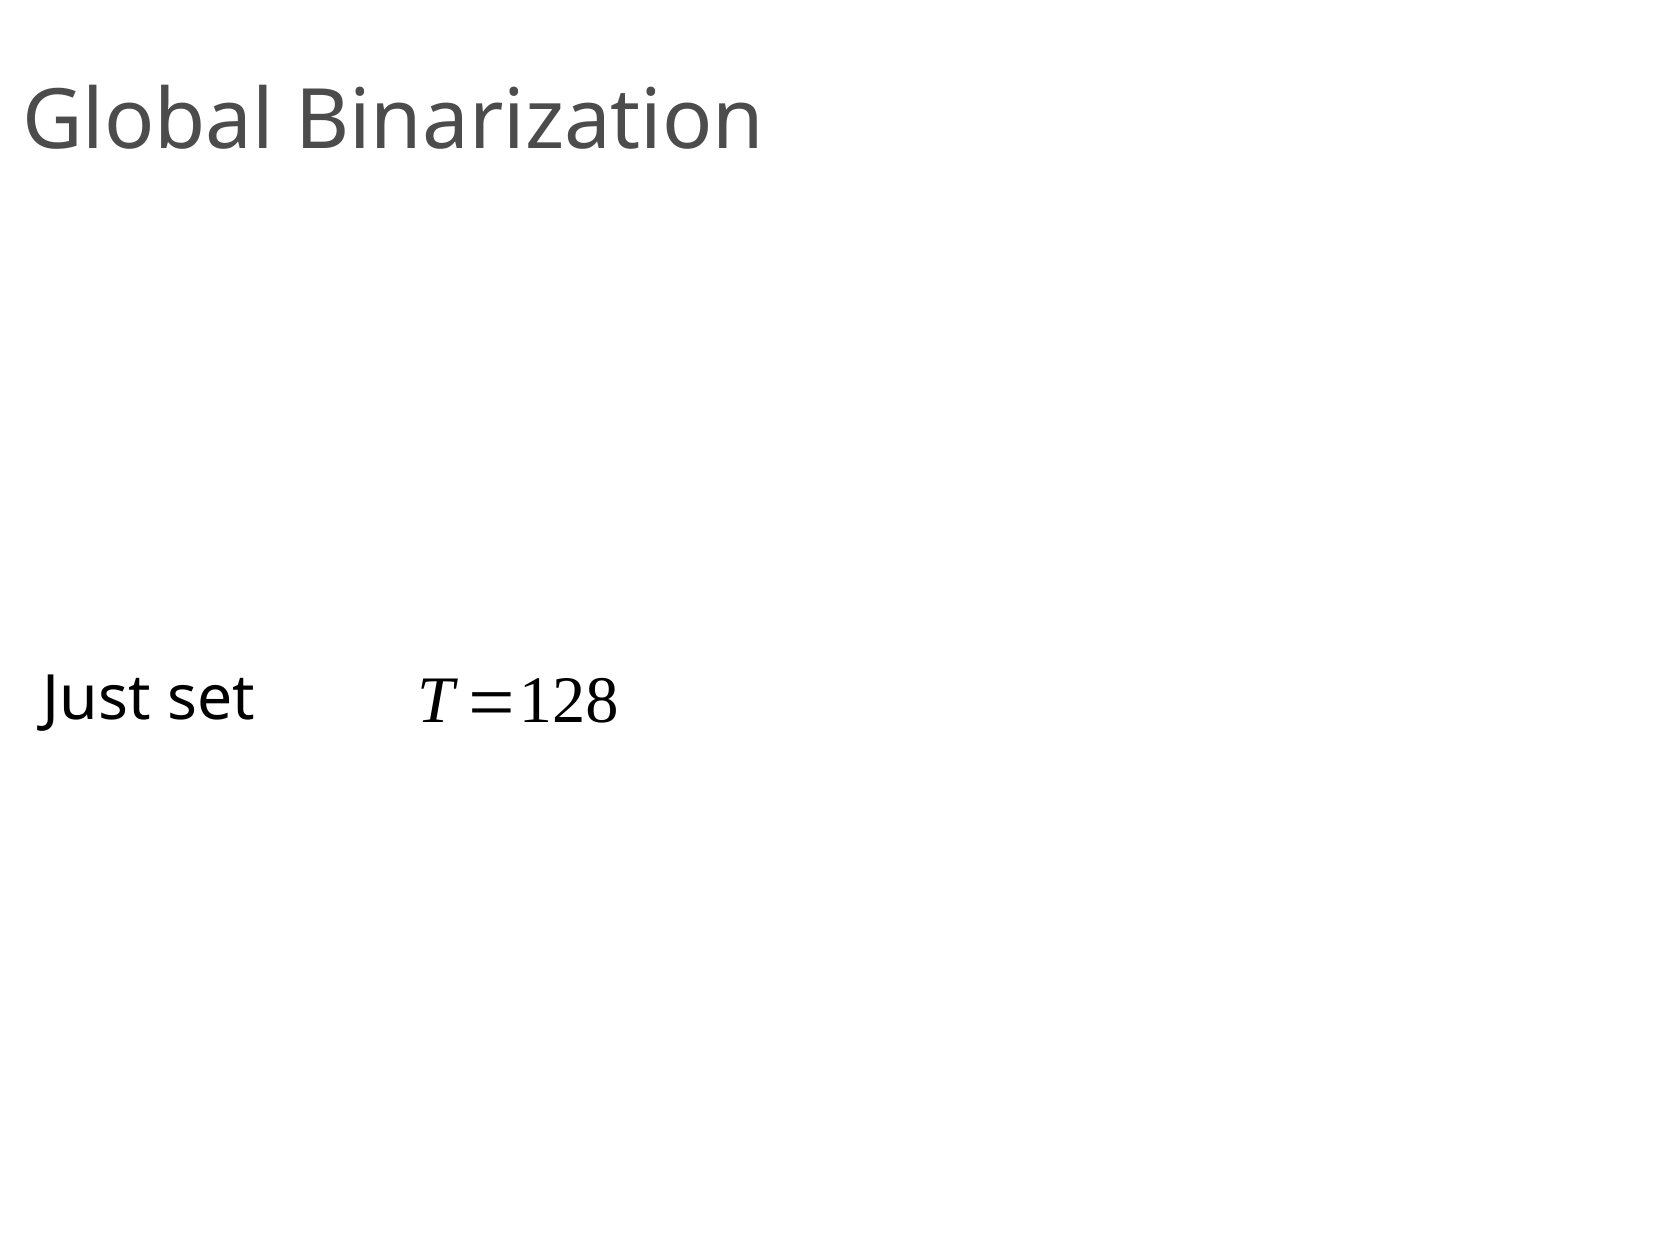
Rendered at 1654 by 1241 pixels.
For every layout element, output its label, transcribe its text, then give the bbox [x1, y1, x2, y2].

list Just set [25, 233, 1654, 1158]
title Global Binarization [22, 26, 1654, 205]
chart [411, 663, 626, 737]
